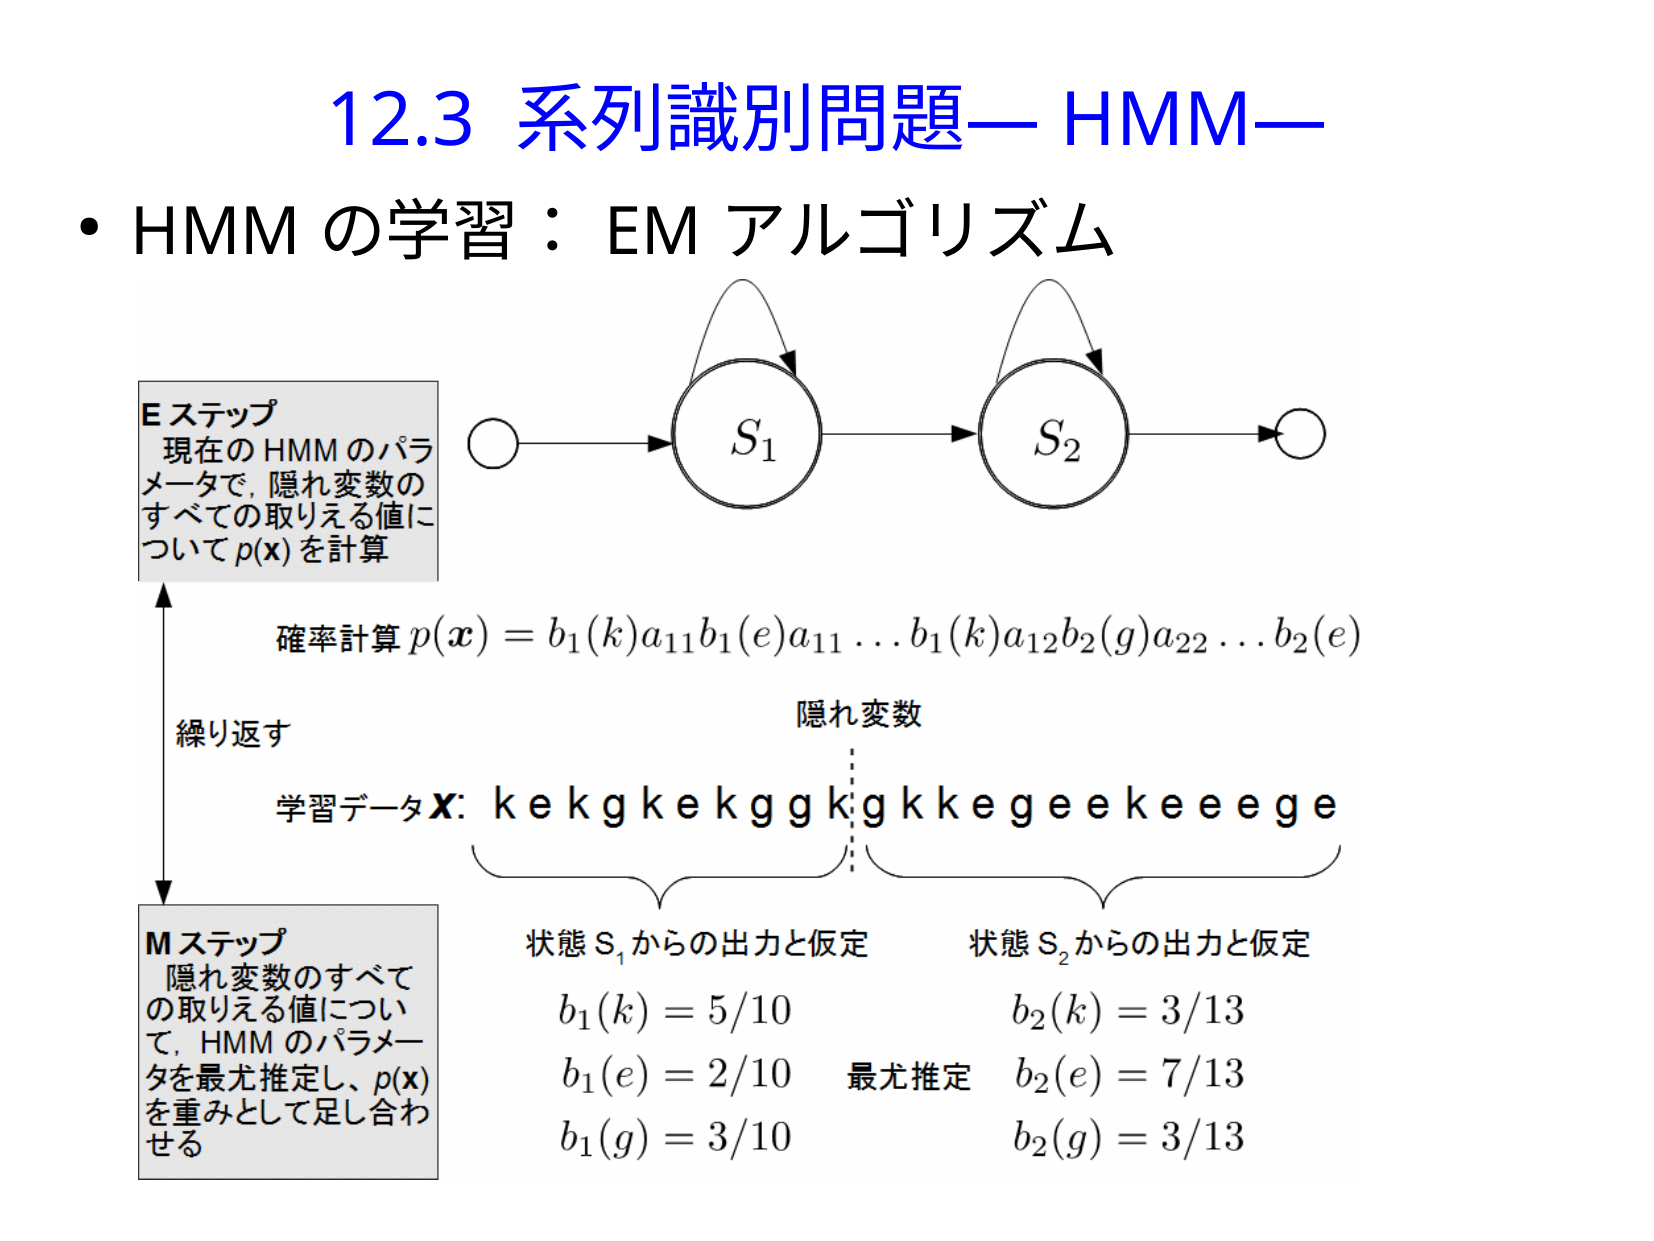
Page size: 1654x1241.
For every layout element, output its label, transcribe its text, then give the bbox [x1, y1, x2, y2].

title 12.3 系列識別問題―HMM― [82, 49, 1571, 184]
list HMMの学習：EMアルゴリズム [59, 183, 1548, 288]
picture [138, 288, 1362, 1180]
